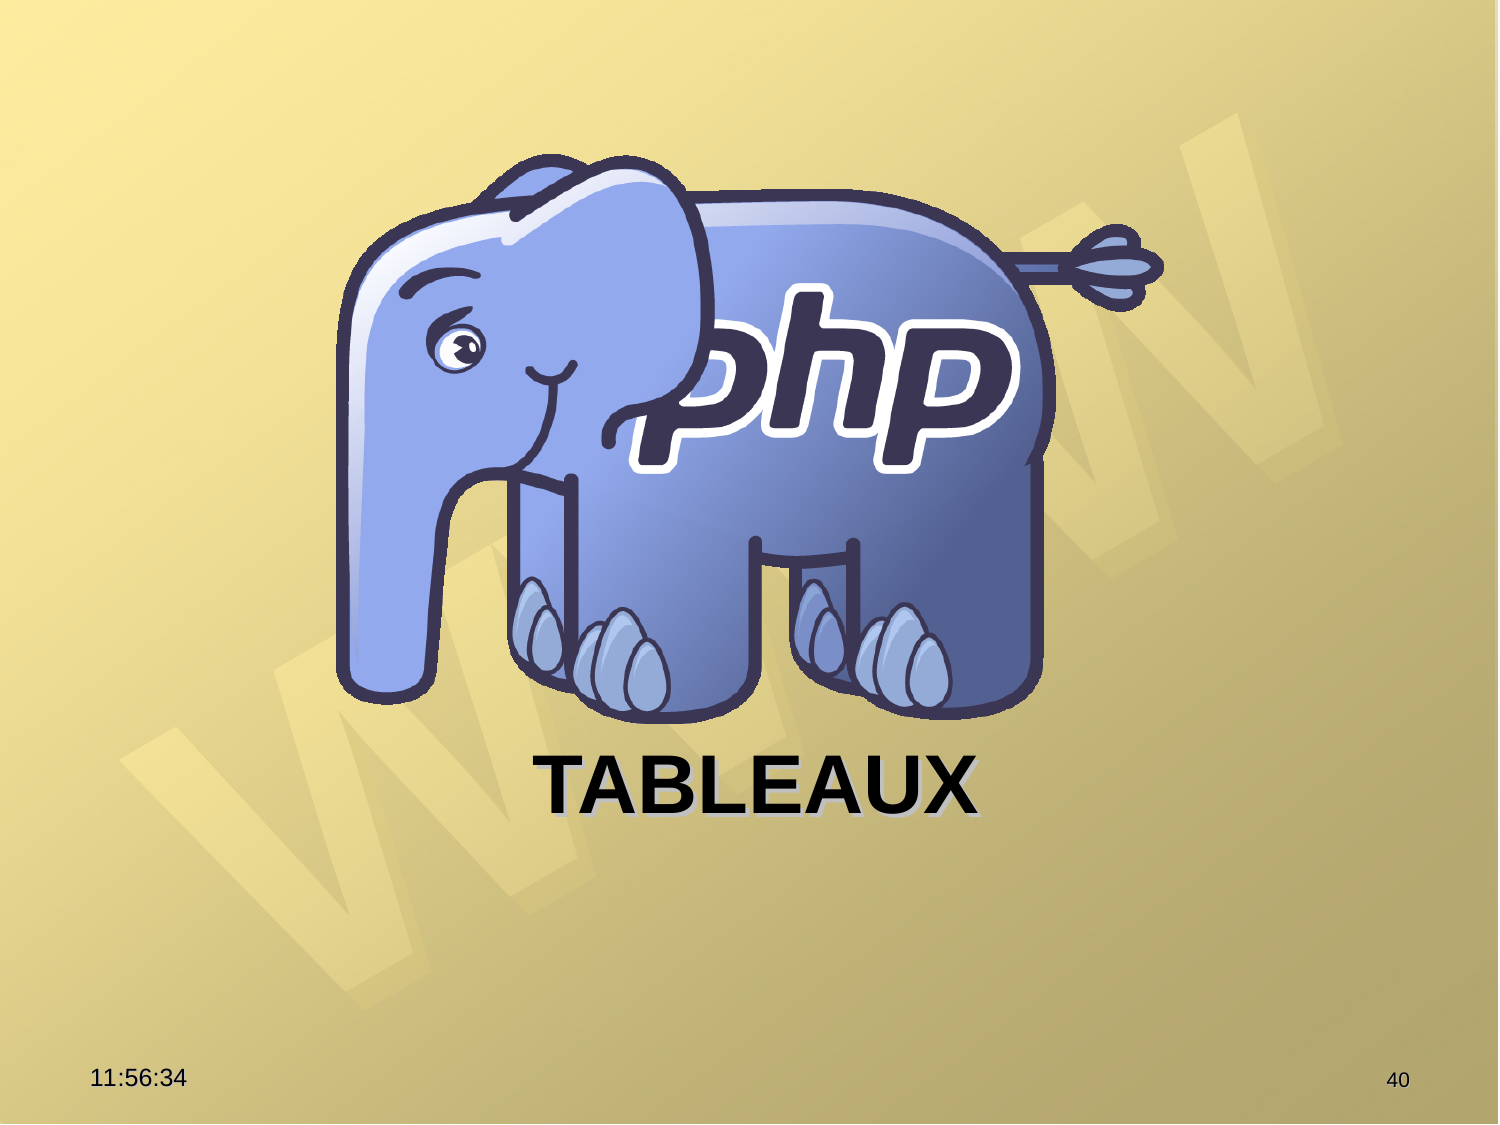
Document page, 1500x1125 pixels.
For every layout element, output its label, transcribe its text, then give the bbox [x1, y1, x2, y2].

picture [336, 154, 1164, 722]
text_box <numéro> [1074, 1058, 1426, 1100]
text_box 18:45:30 [74, 1058, 426, 1100]
title TABLEAUX [118, 722, 1394, 947]
